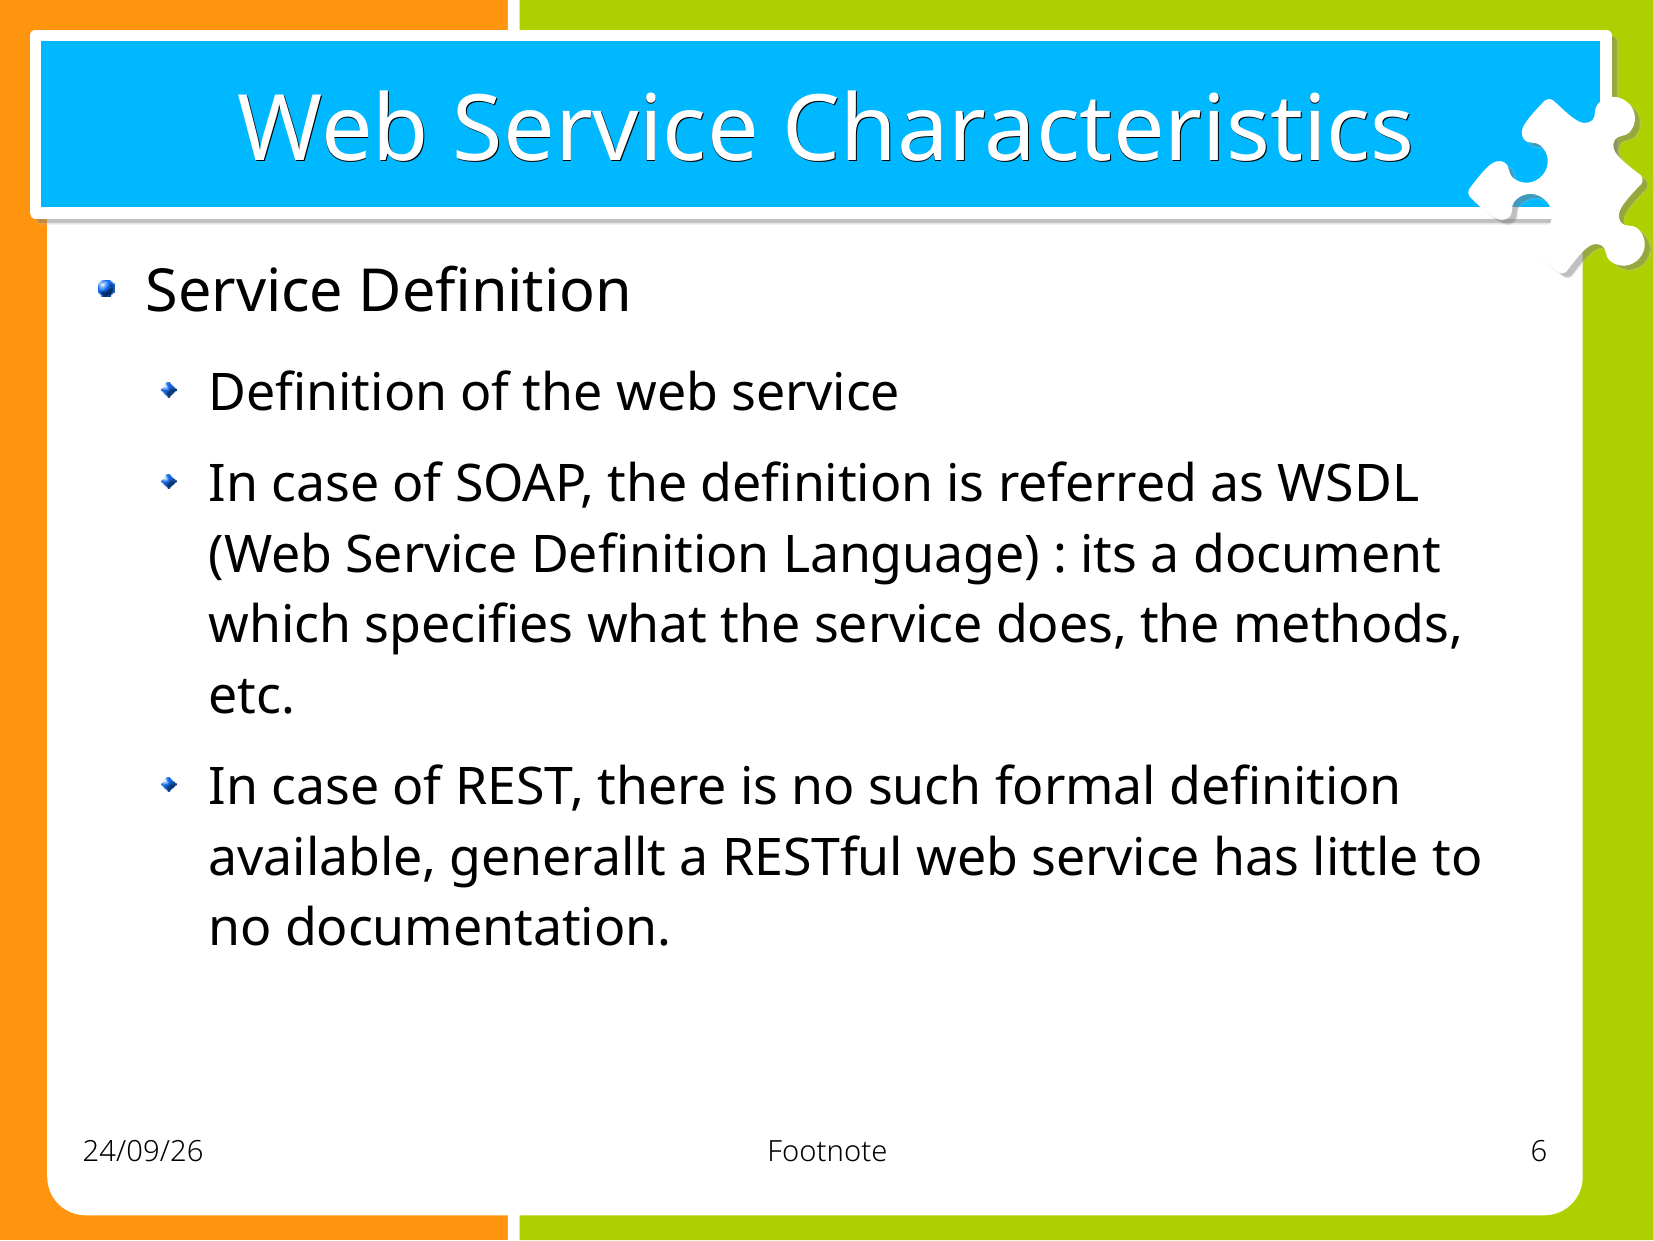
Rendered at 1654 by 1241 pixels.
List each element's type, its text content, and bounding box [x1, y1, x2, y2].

list Service Definition Definition of the web service In case of SOAP, the definition is referred as WSDL (Web Service Definition Language) : its a document which specifies what the service does, the methods, etc. In case of REST, there is no such formal definition available, generallt a RESTful web service has little to no documentation. [82, 248, 1538, 968]
title Web Service Characteristics [82, 49, 1571, 201]
